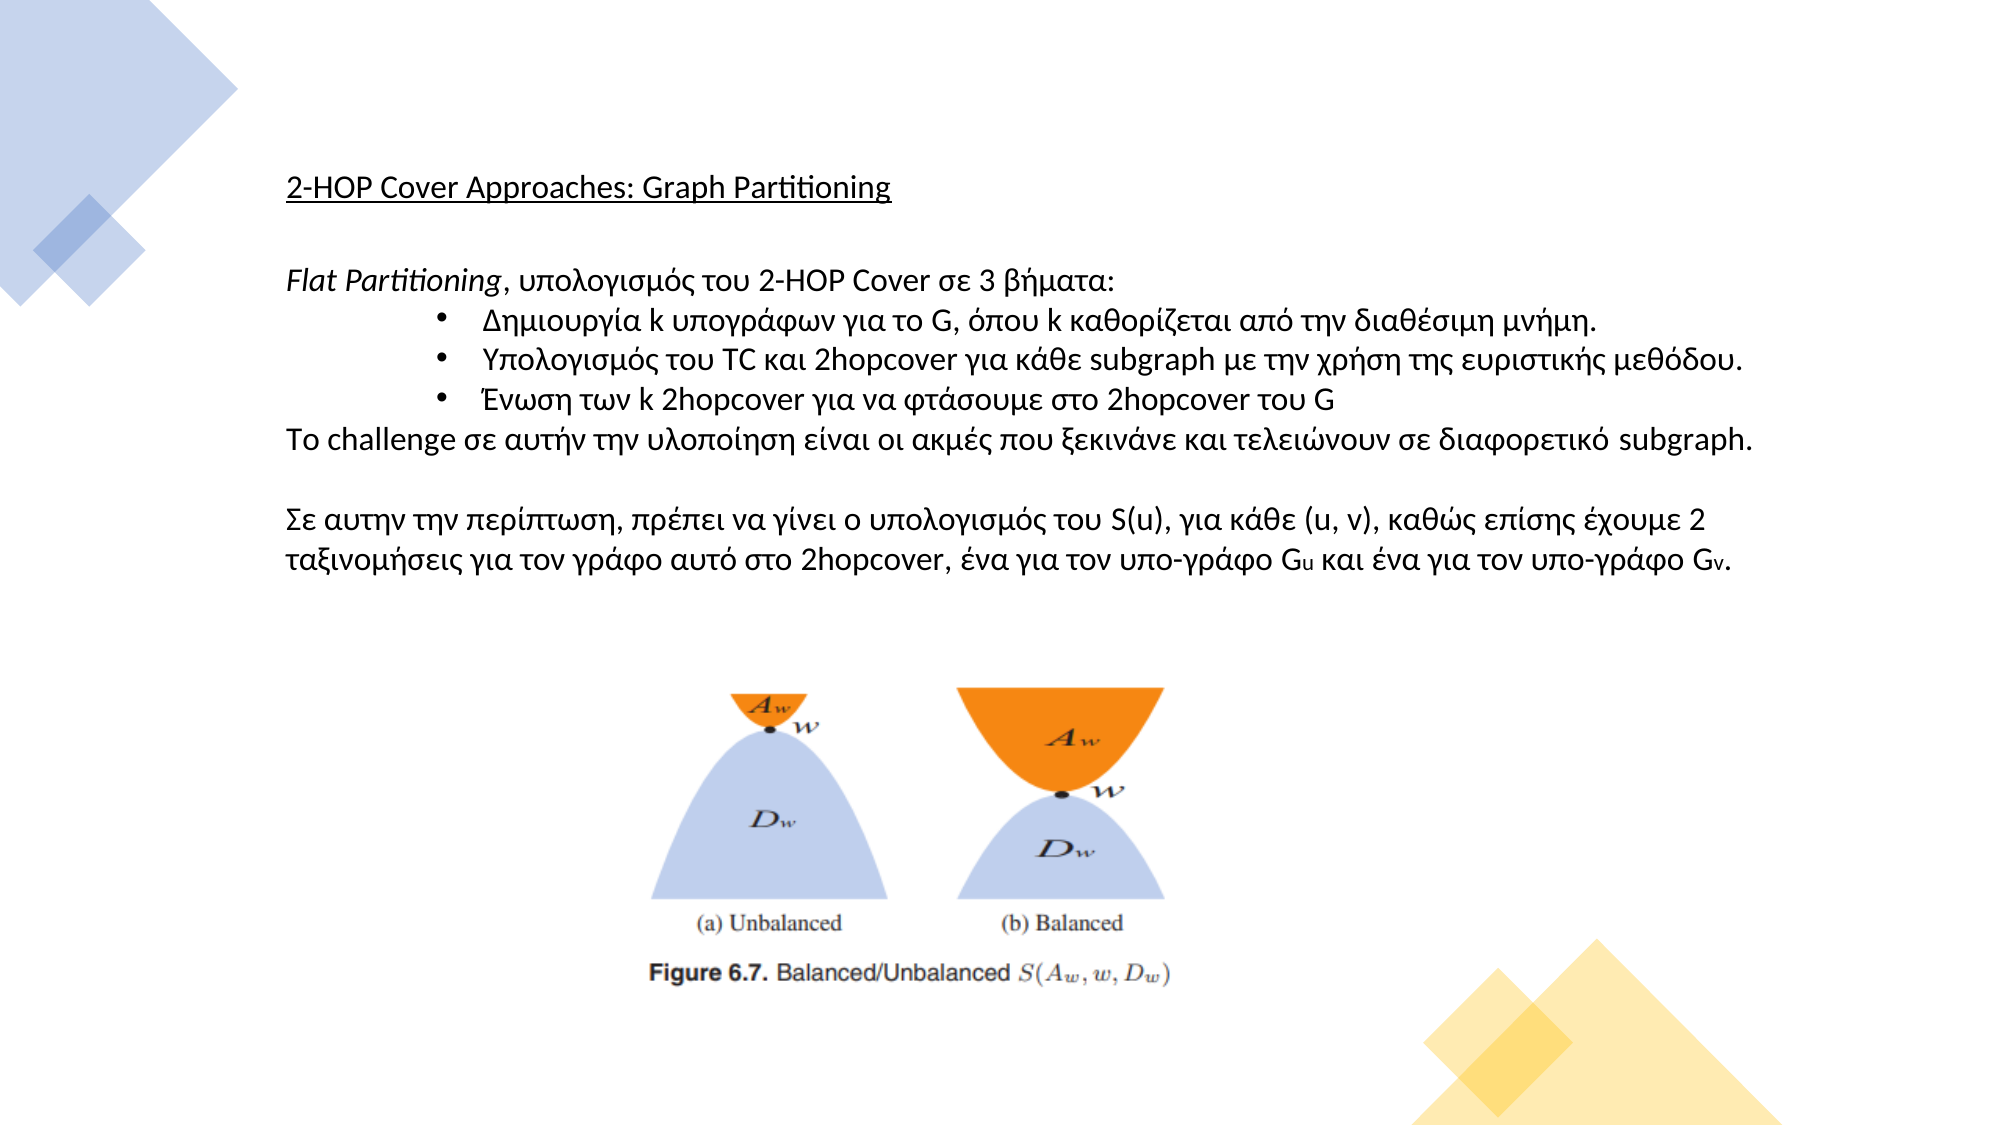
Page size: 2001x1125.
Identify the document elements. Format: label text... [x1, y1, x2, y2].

text_box 2-HOP Cover Approaches: Graph Partitioning [271, 157, 1272, 213]
picture [639, 666, 1190, 1006]
text_box Flat Partitioning, υπολογισμός του 2-HOP Cover σε 3 βήματα: Δημιουργία k υπογράφων για το G, όπου k καθορίζεται από την διαθέσιμη μνήμη. Υπολογισμός του TC και 2hopcover για κάθε subgraph με την χρήση της ευριστικής μεθόδου. Ένωση των k 2hopcover για να φτάσουμε στο 2hopcover του G Το challenge σε αυτήν την υλοποίηση είναι οι ακμές που ξεκινάνε και τελειώνουν σε διαφορετικό subgraph. Σε αυτην την περίπτωση, πρέπει να γίνει ο υπολογισμός του S(u), για κάθε (u, v), καθώς επίσης έχουμε 2 ταξινομήσεις για τον γράφο αυτό στο 2hopcover, ένα για τον υπο-γράφο Gu και ένα για τον υπο-γράφο Gv. [271, 250, 1819, 589]
text_box [0, 0, 2000, 1125]
